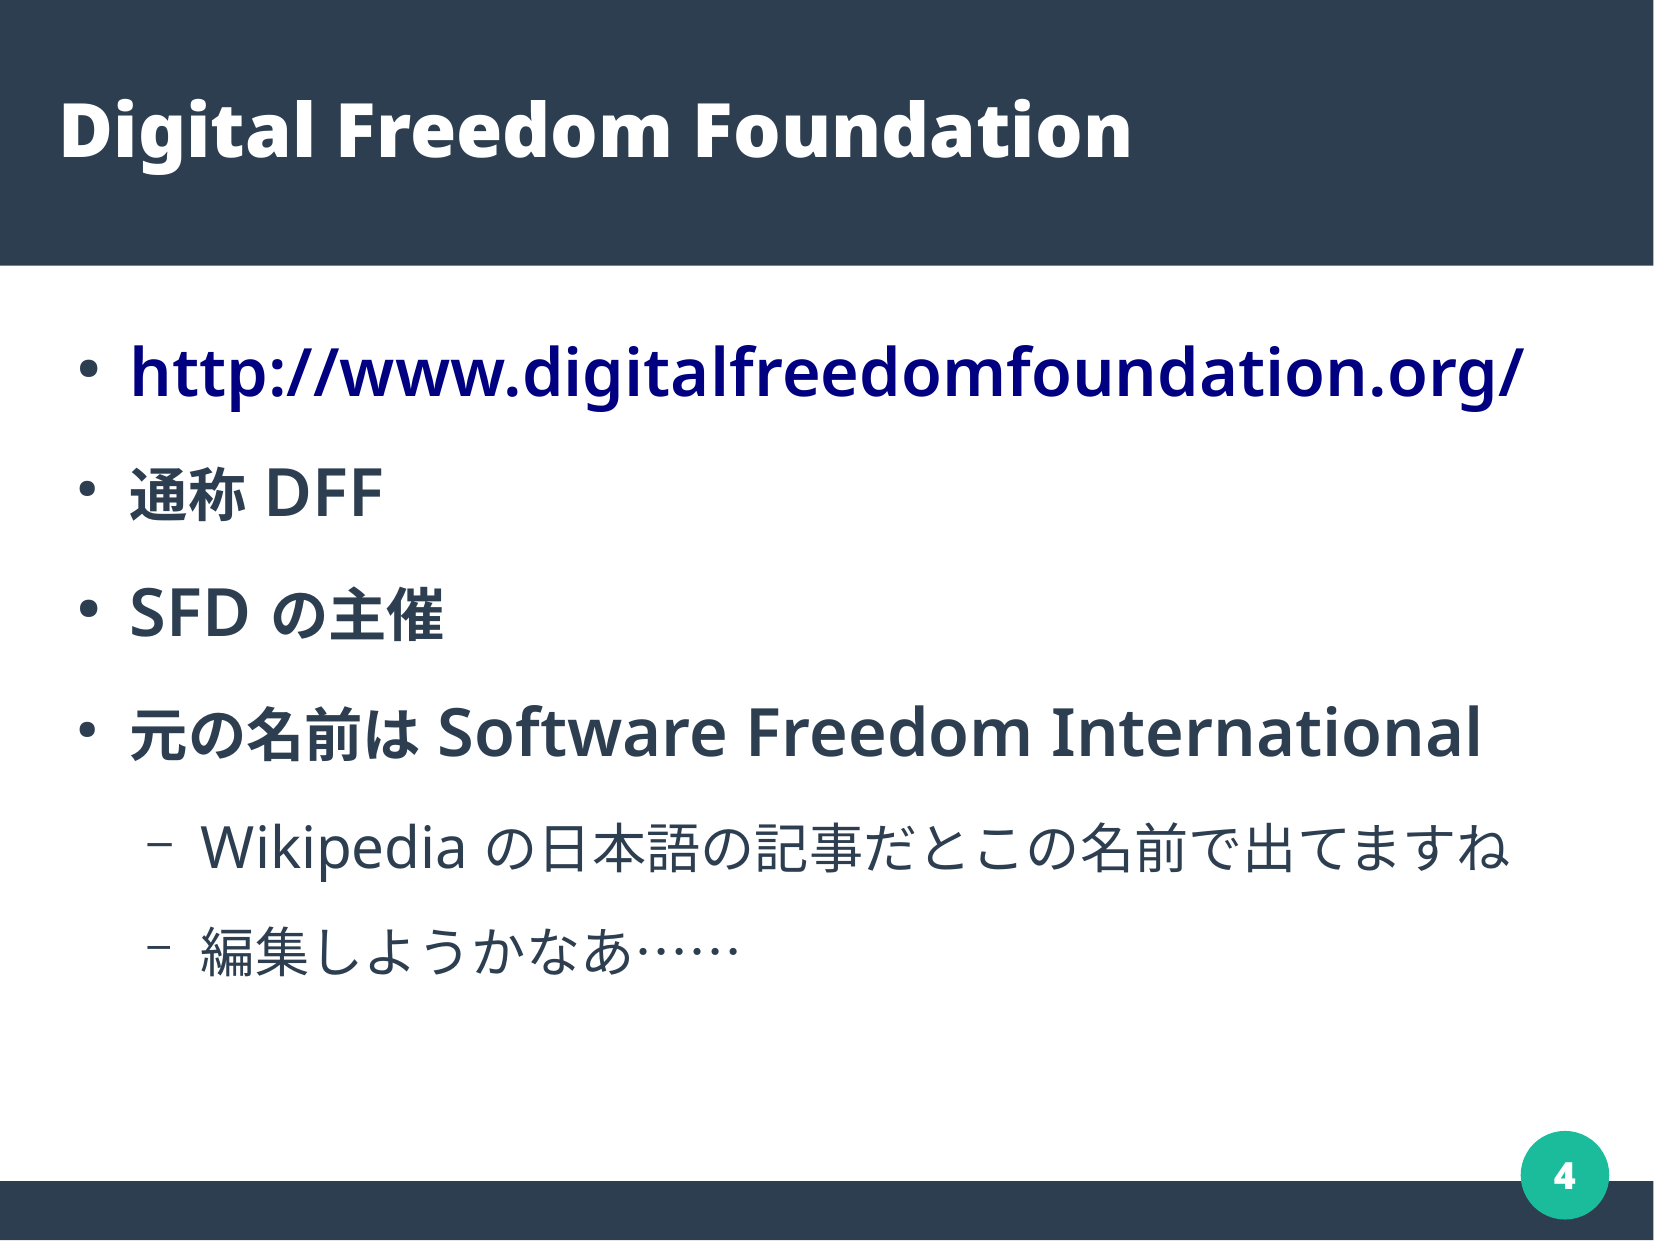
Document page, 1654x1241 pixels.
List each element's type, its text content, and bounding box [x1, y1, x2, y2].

title Digital Freedom Foundation [59, 49, 1595, 207]
list http://www.digitalfreedomfoundation.org/ 通称DFF SFDの主催 元の名前はSoftware Freedom International Wikipediaの日本語の記事だとこの名前で出てますね 編集しようかなあ…… [59, 324, 1630, 1152]
